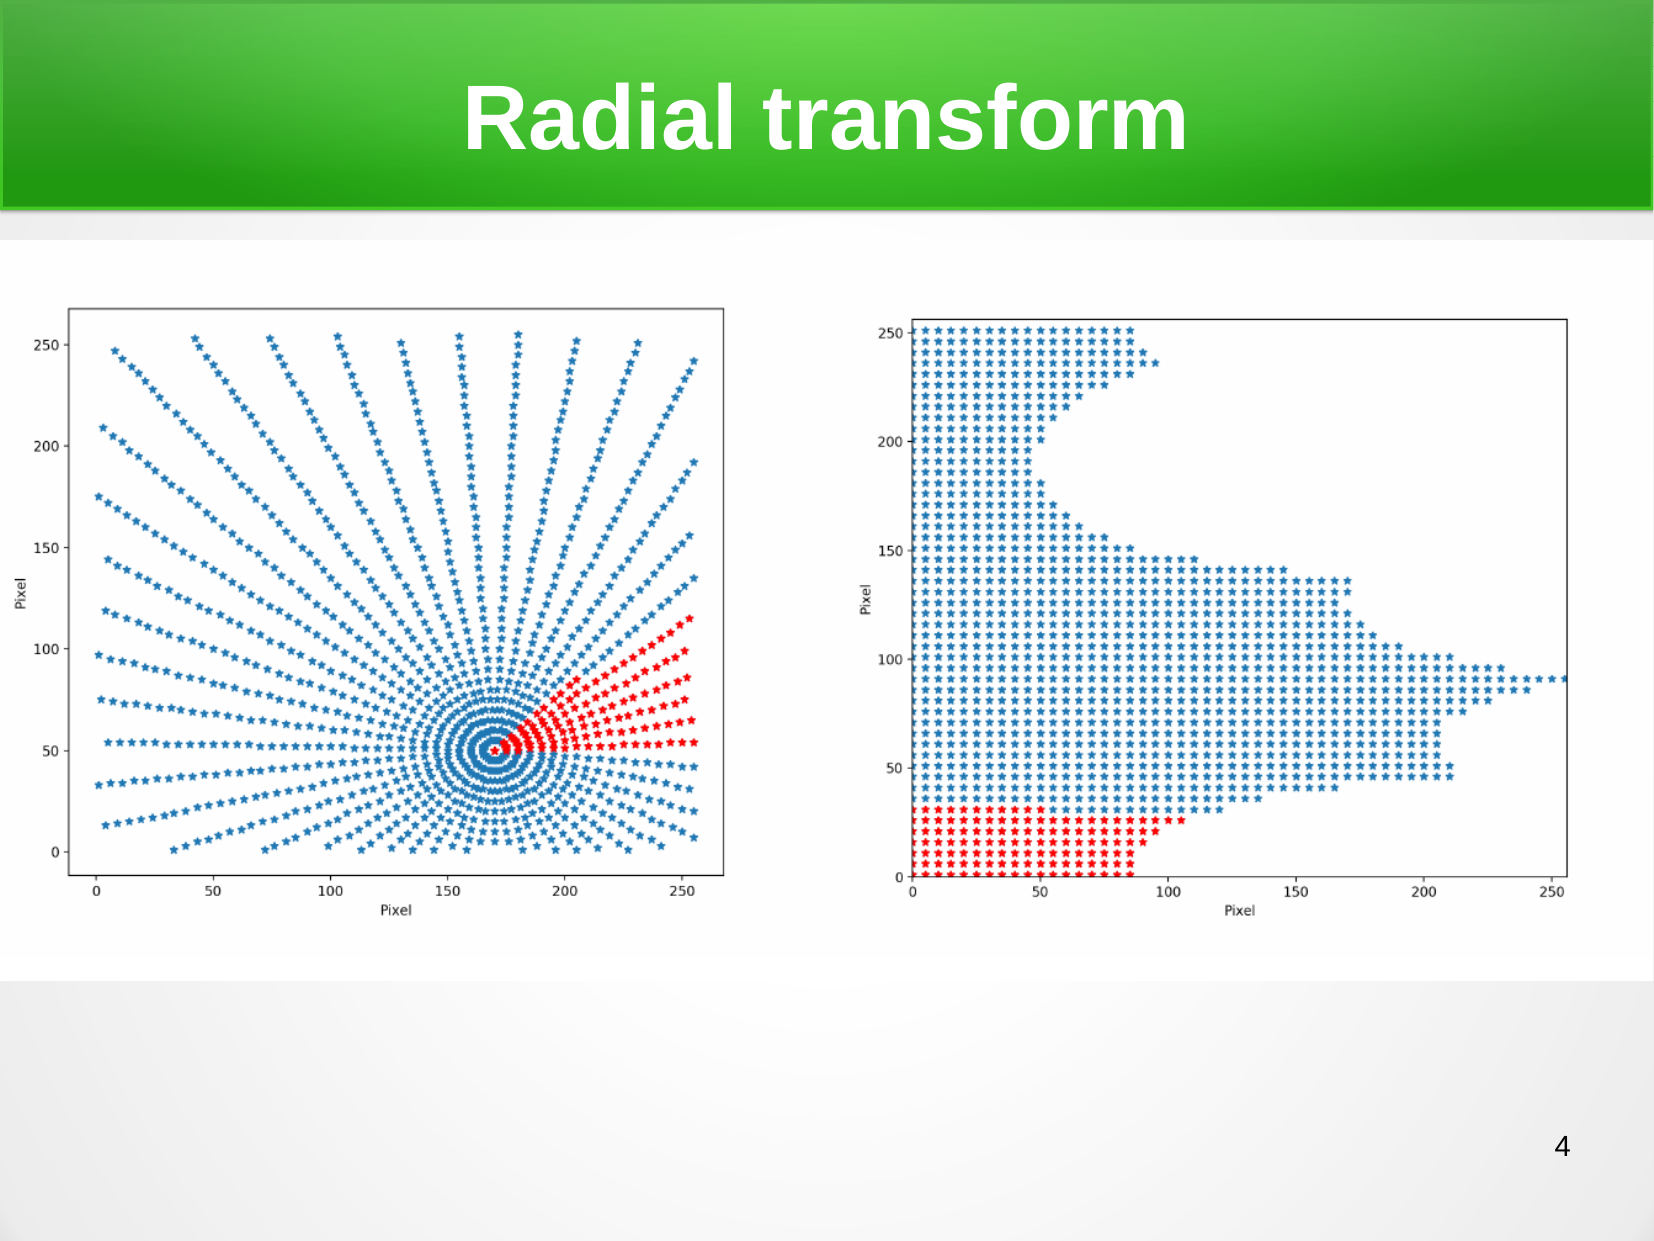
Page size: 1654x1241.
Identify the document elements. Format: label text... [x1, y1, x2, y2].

picture [0, 240, 1654, 981]
title Radial transform [82, 47, 1571, 189]
